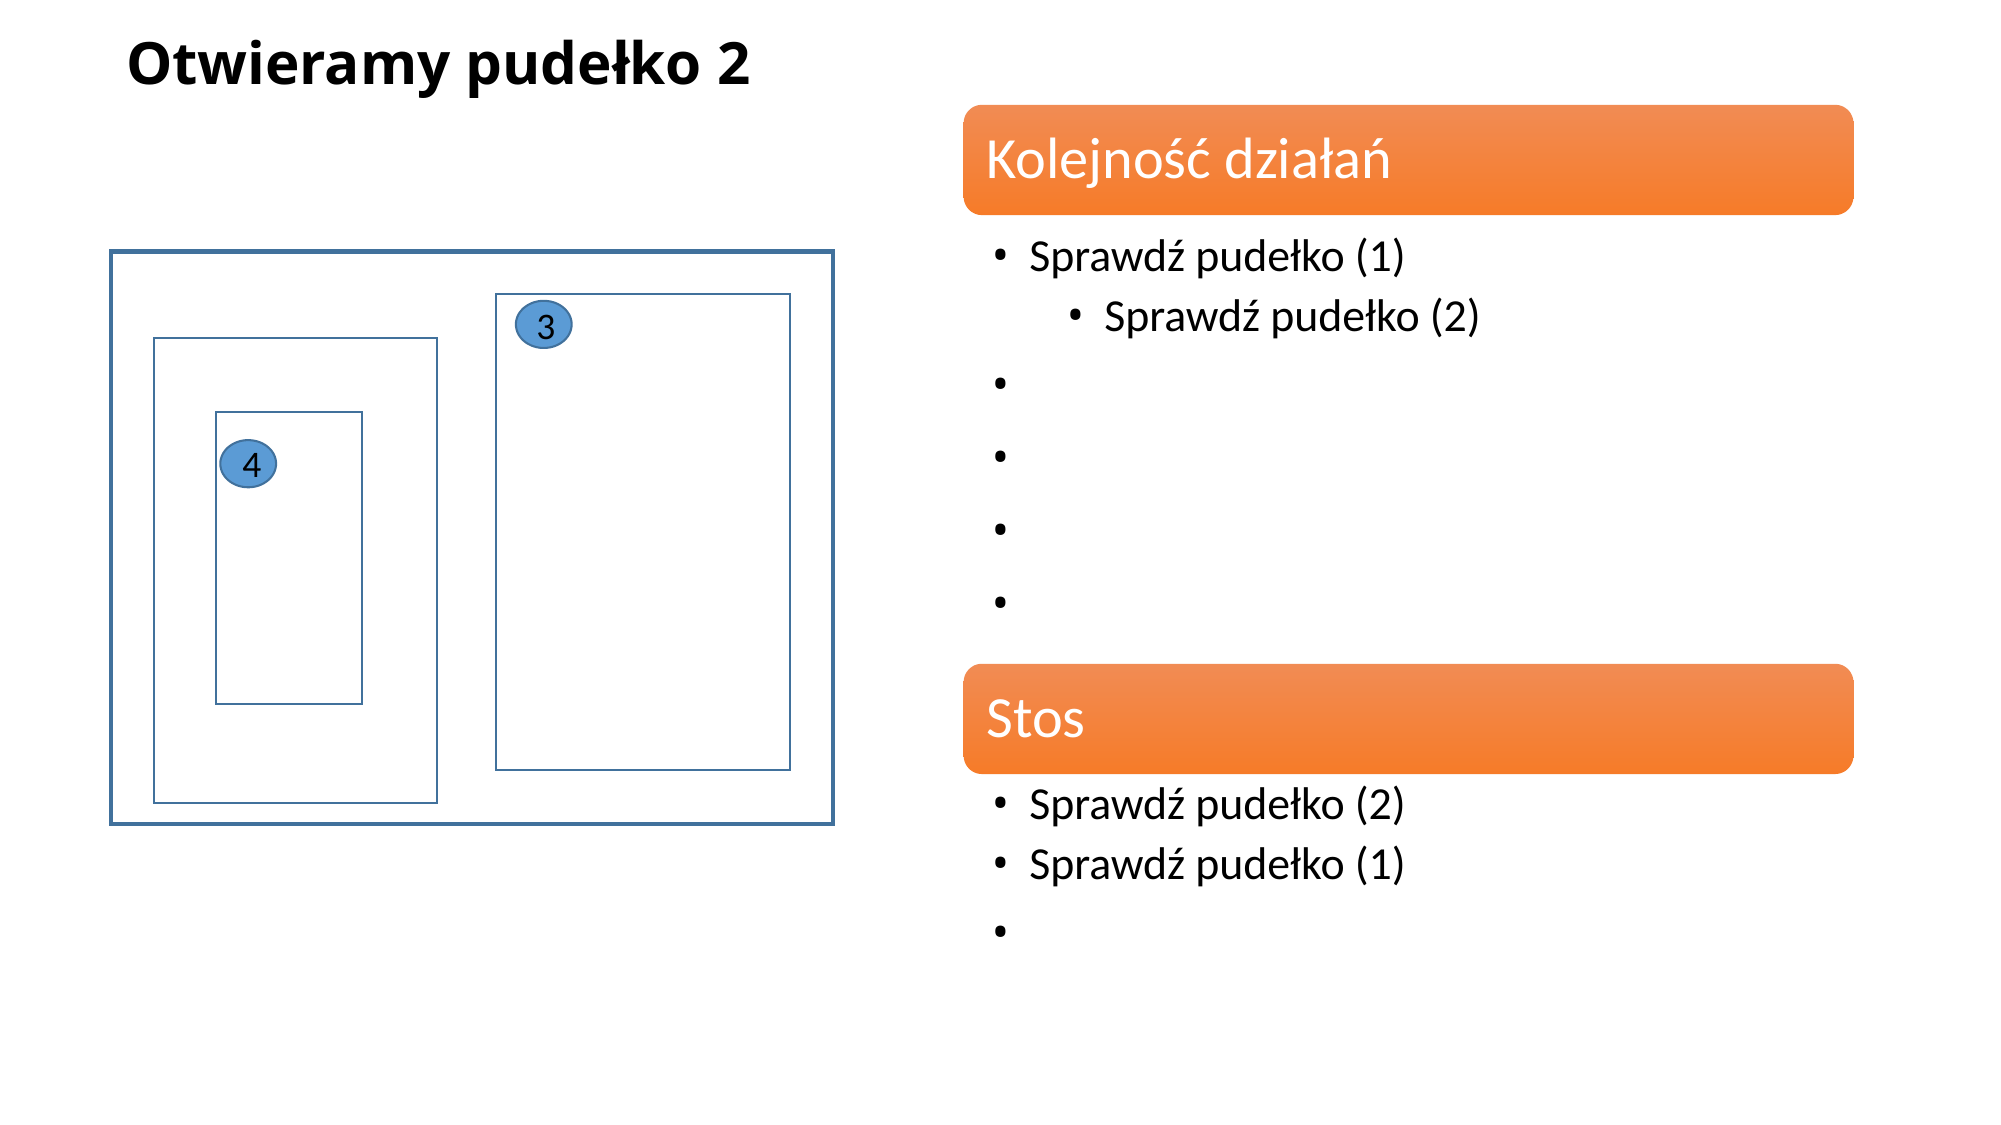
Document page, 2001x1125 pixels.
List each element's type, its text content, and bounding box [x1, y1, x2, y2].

text_box 4 [227, 432, 261, 494]
text_box Sprawdź pudełko (2) Sprawdź pudełko (1) [963, 773, 1854, 960]
text_box [515, 310, 521, 338]
text_box Stos [963, 663, 1854, 773]
text_box [220, 448, 227, 479]
text_box [261, 442, 277, 485]
text_box Otwieramy pudełko 2 [110, 19, 2000, 106]
text_box 3 [521, 294, 555, 355]
text_box [555, 302, 572, 346]
text_box Sprawdź pudełko (1) Sprawdź pudełko (2) [963, 226, 1854, 664]
text_box Kolejność działań [963, 106, 1854, 216]
